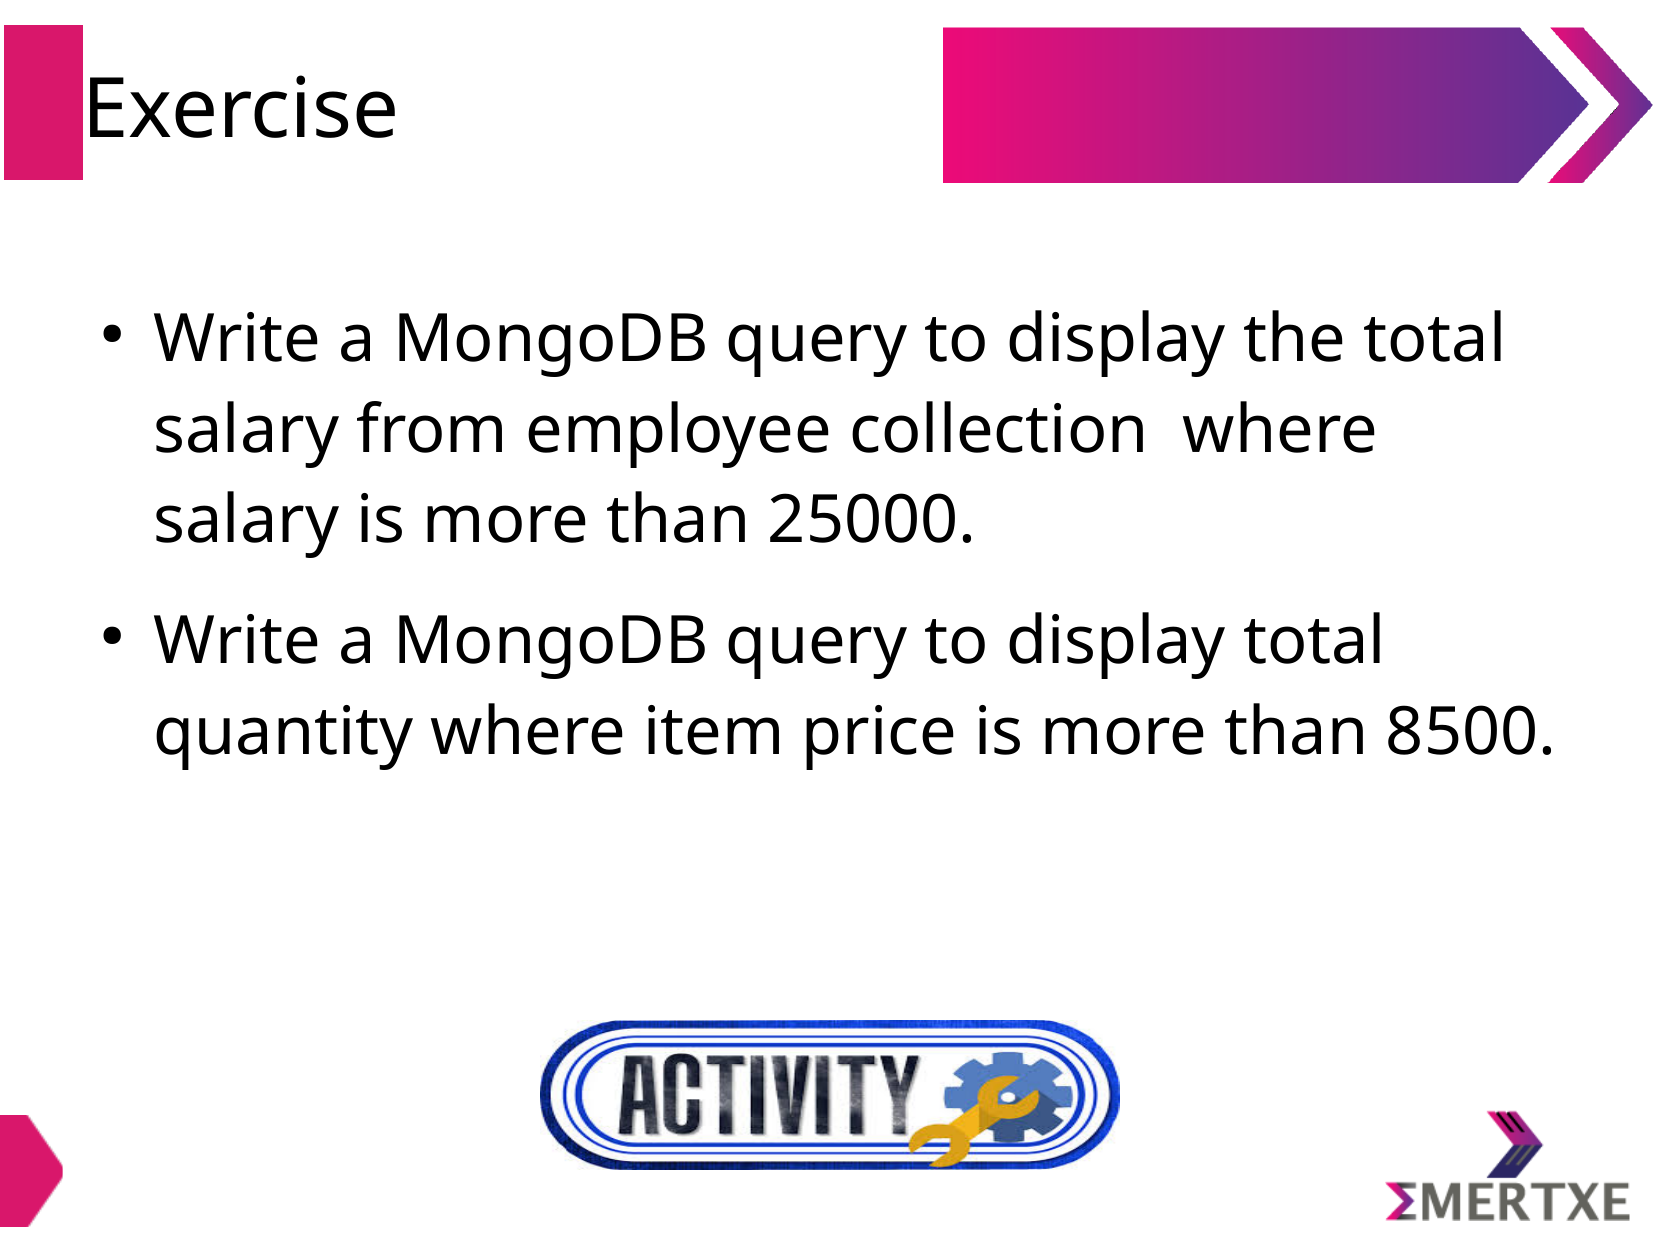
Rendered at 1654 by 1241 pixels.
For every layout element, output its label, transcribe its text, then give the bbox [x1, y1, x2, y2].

picture [1571, 27, 1653, 183]
picture [1385, 1107, 1631, 1221]
list Write a MongoDB query to display the total salary from employee collection where salary is more than 25000. Write a MongoDB query to display total quantity where item price is more than 8500. [82, 290, 1571, 1010]
title Exercise [82, 2, 1571, 210]
picture [540, 1020, 1120, 1171]
